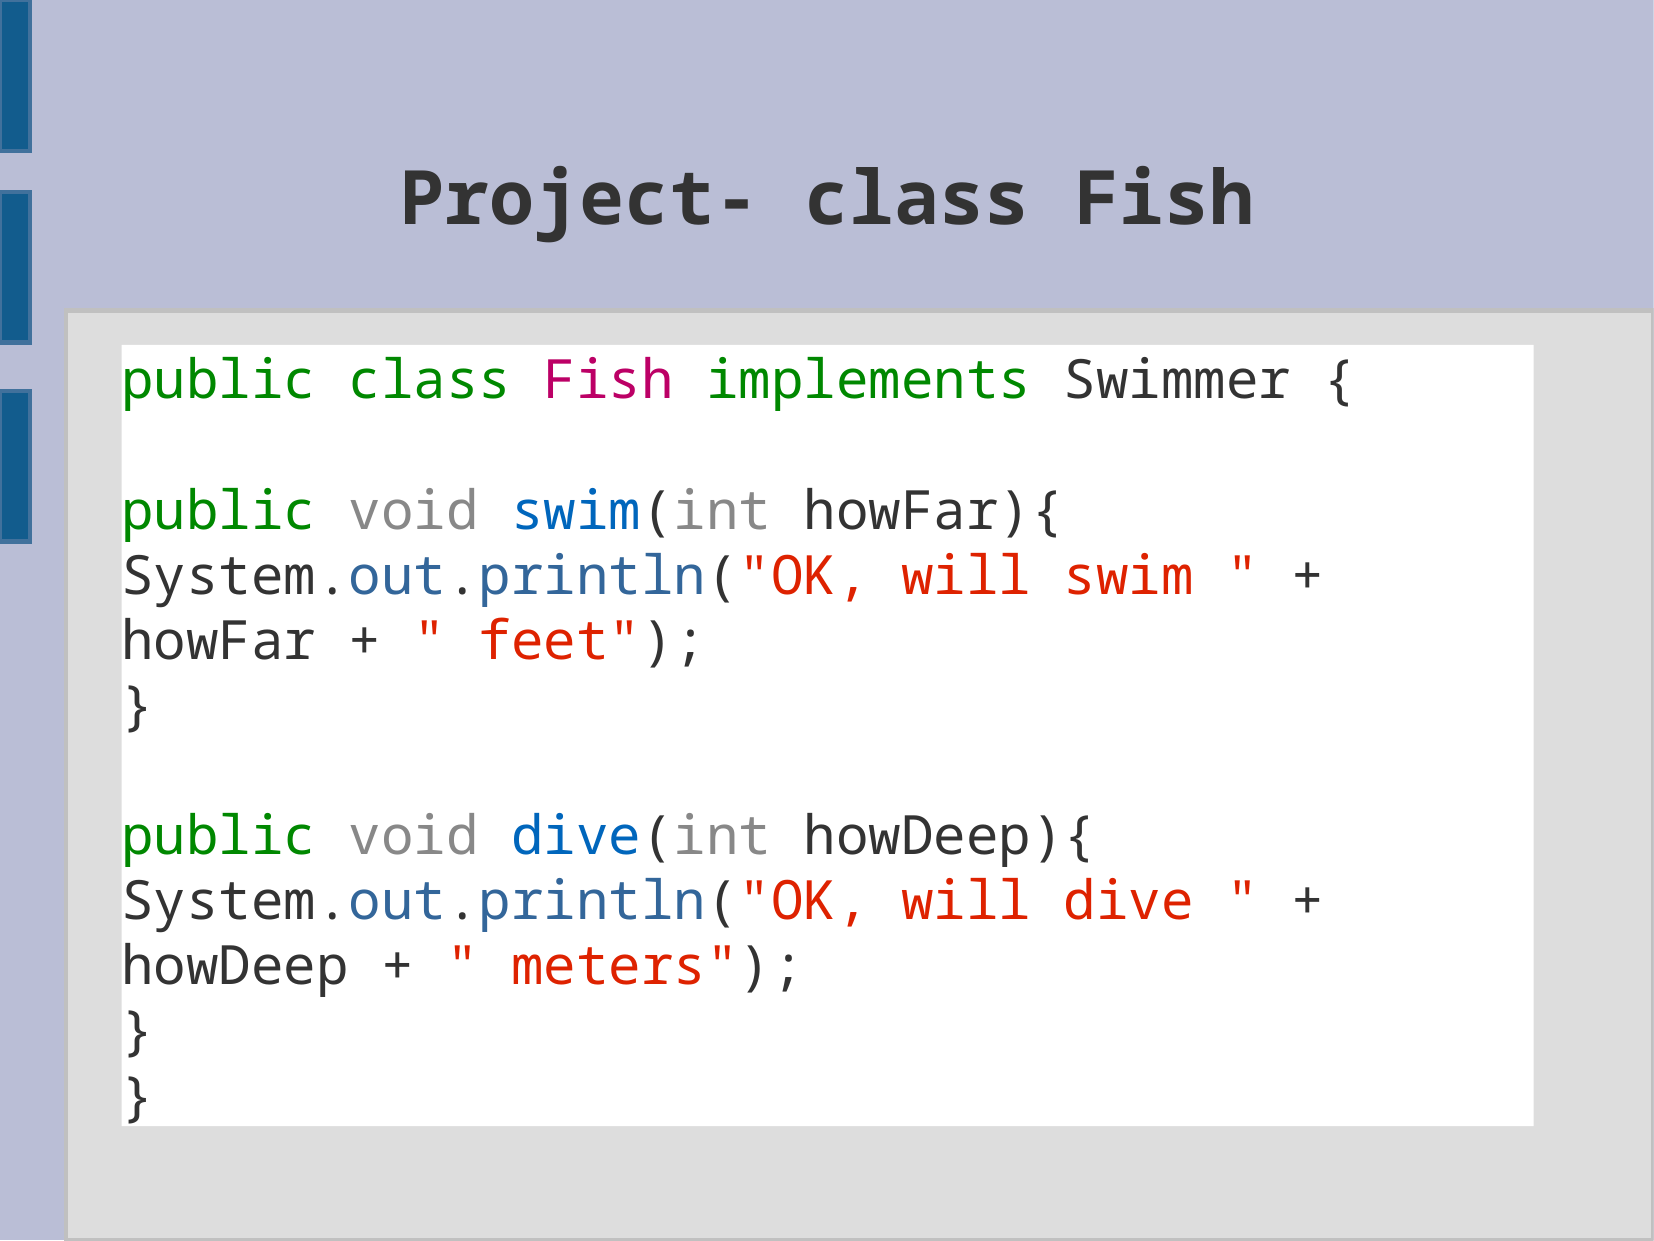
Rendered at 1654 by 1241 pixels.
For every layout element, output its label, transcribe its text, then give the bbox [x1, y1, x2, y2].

title Project- class Fish [121, 91, 1534, 299]
list public class Fish implements Swimmer { public void swim(int howFar){ System.out.println("OK, will swim " + howFar + " feet"); } public void dive(int howDeep){ System.out.println("OK, will dive " + howDeep + " meters"); } } [121, 344, 1534, 1127]
